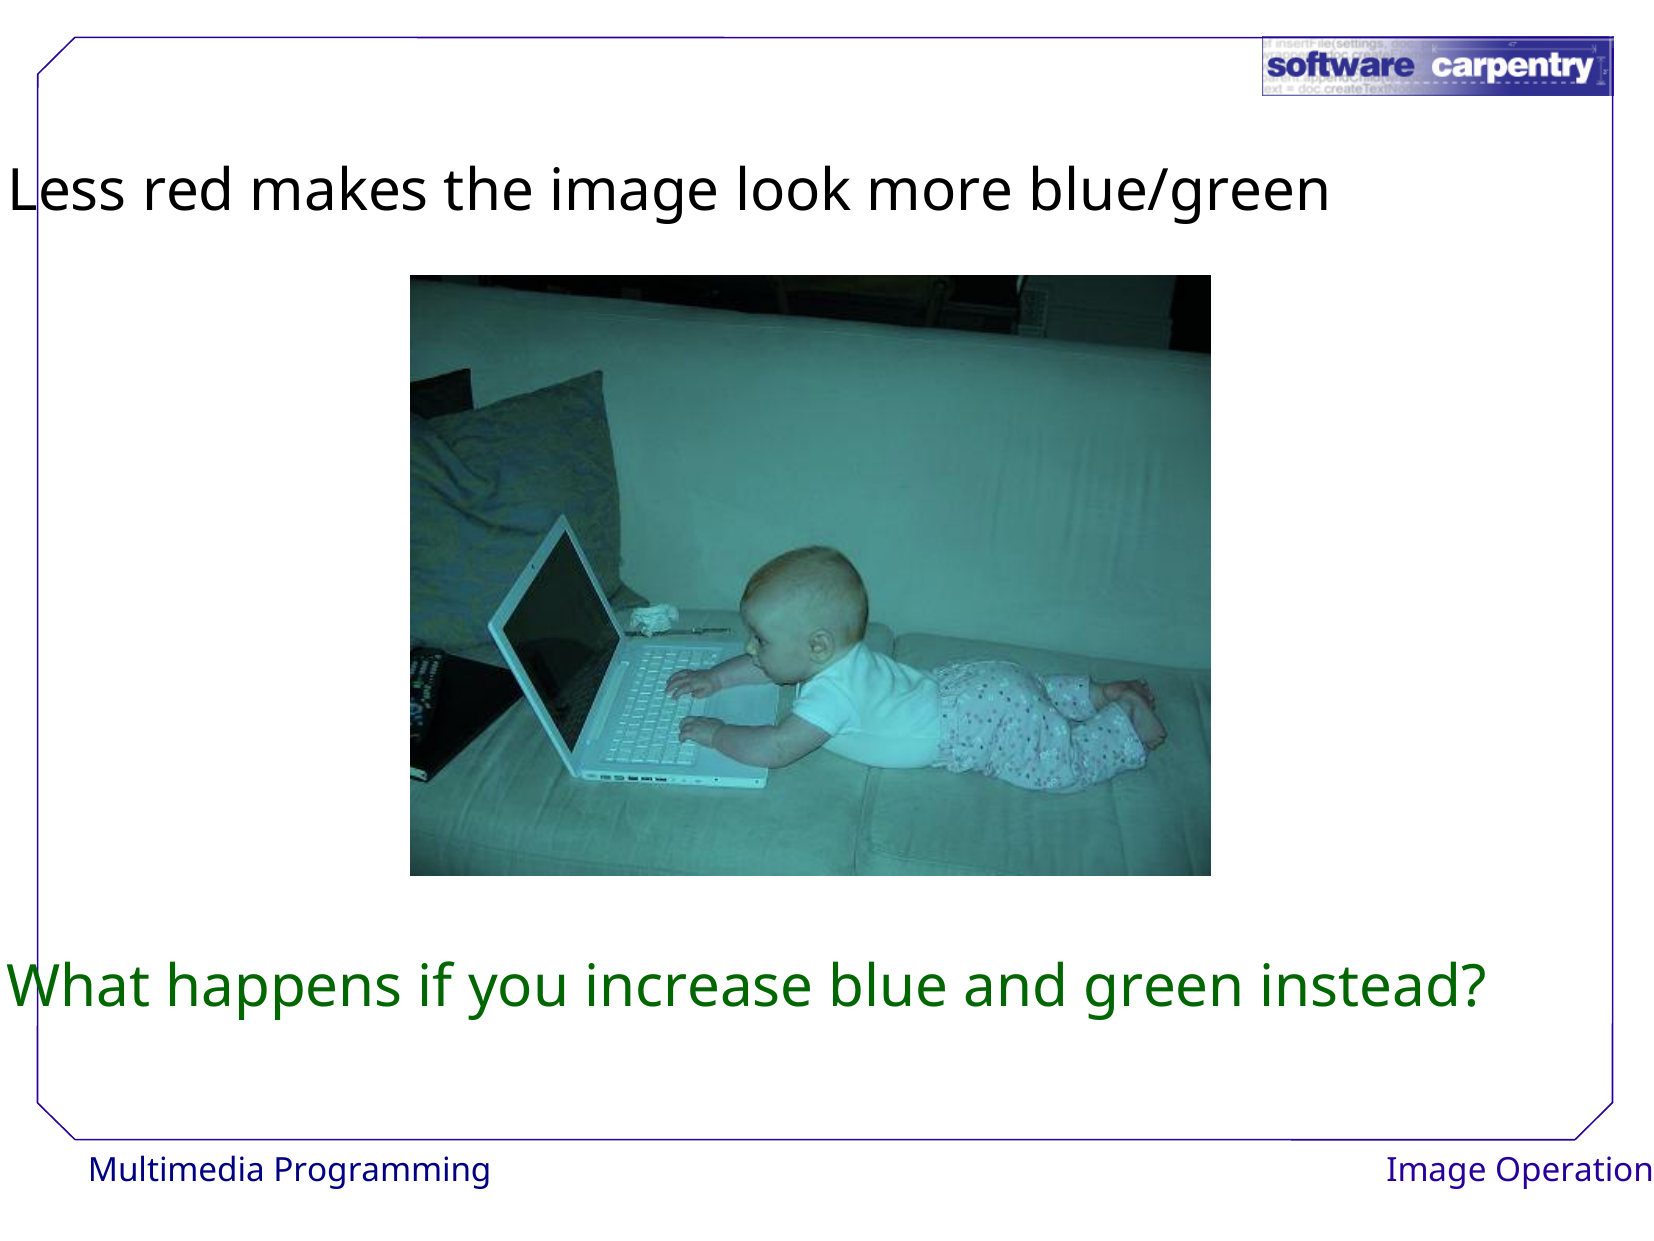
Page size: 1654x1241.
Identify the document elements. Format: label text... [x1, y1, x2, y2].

picture [1262, 36, 1614, 96]
text_box What happens if you increase blue and green instead? [0, 905, 1652, 1027]
text_box Less red makes the image look more blue/green [0, 109, 1497, 231]
picture [410, 275, 1211, 876]
